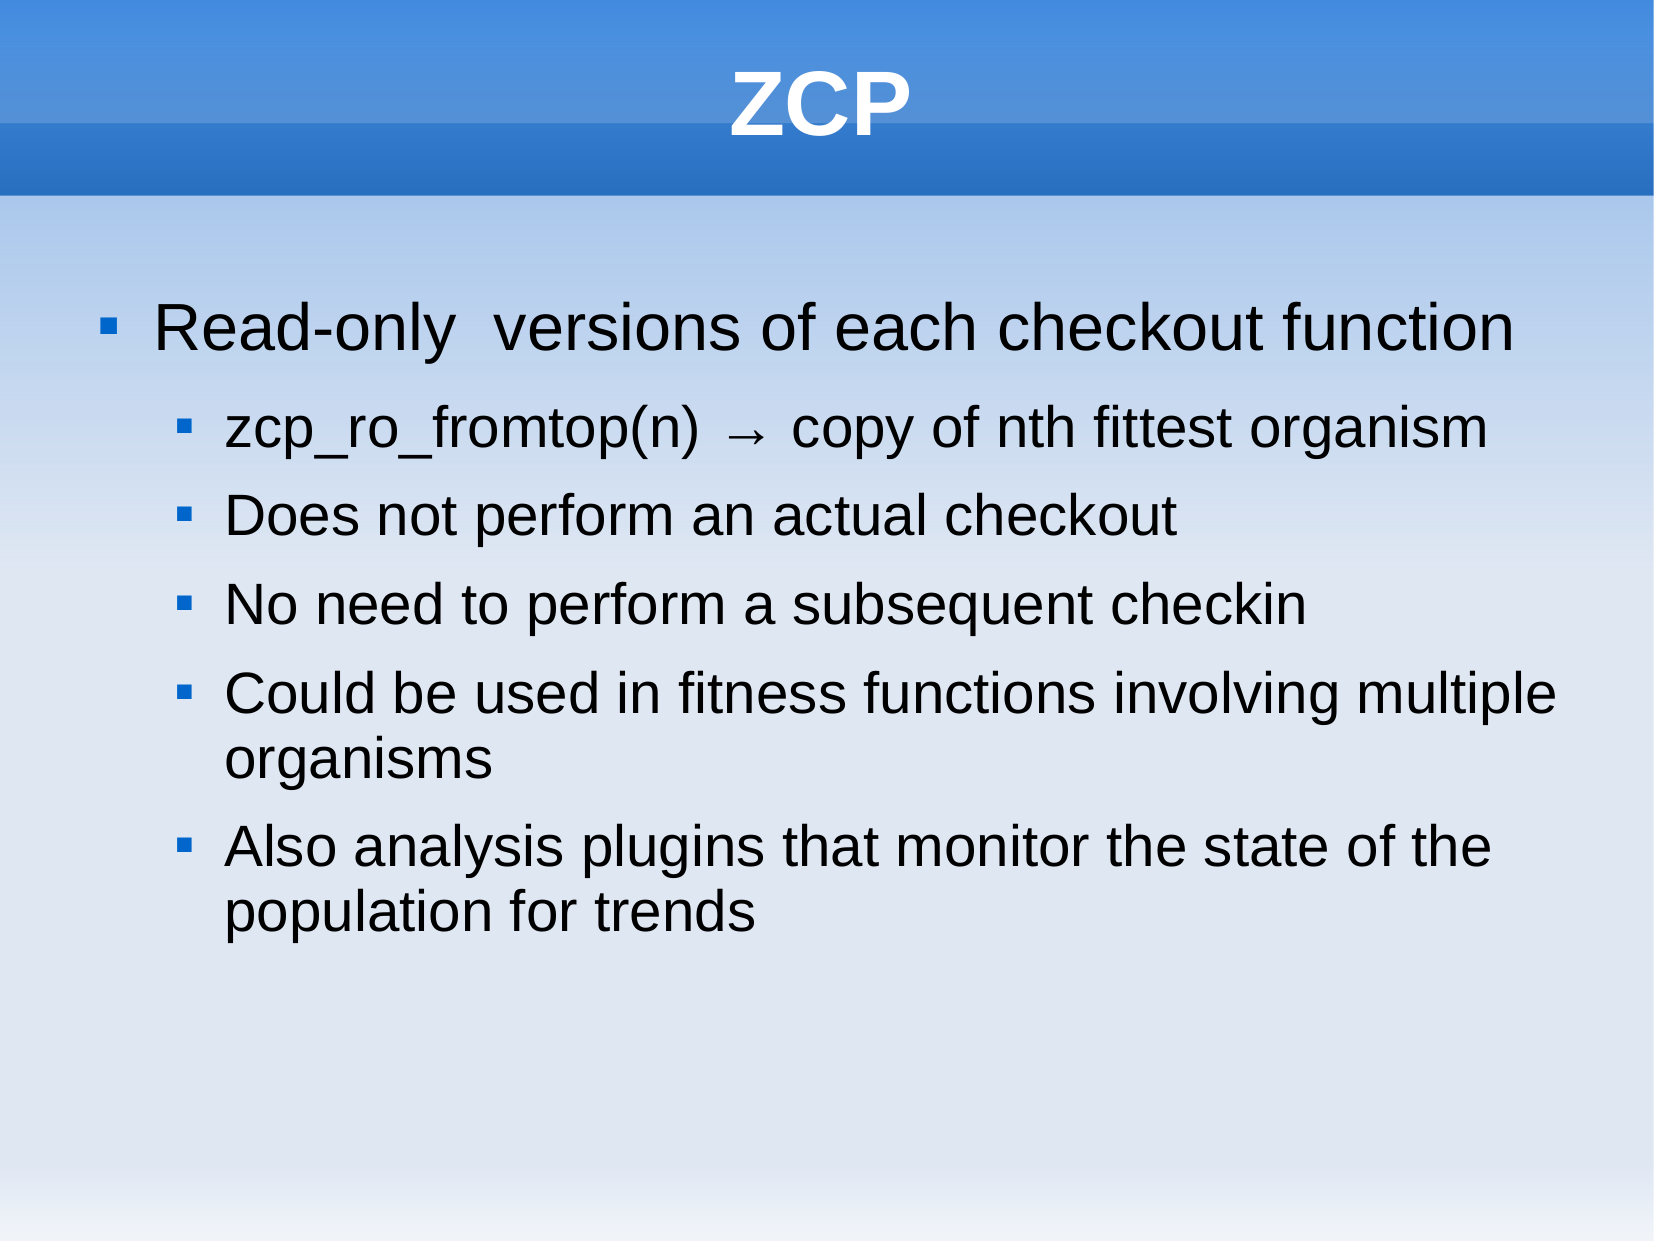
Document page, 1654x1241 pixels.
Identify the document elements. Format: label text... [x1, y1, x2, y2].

list Read-only versions of each checkout function zcp_ro_fromtop(n) → copy of nth fittest organism Does not perform an actual checkout No need to perform a subsequent checkin Could be used in fitness functions involving multiple organisms Also analysis plugins that monitor the state of the population for trends [82, 290, 1571, 1094]
title ZCP [76, 7, 1565, 200]
picture [0, 0, 1654, 1241]
